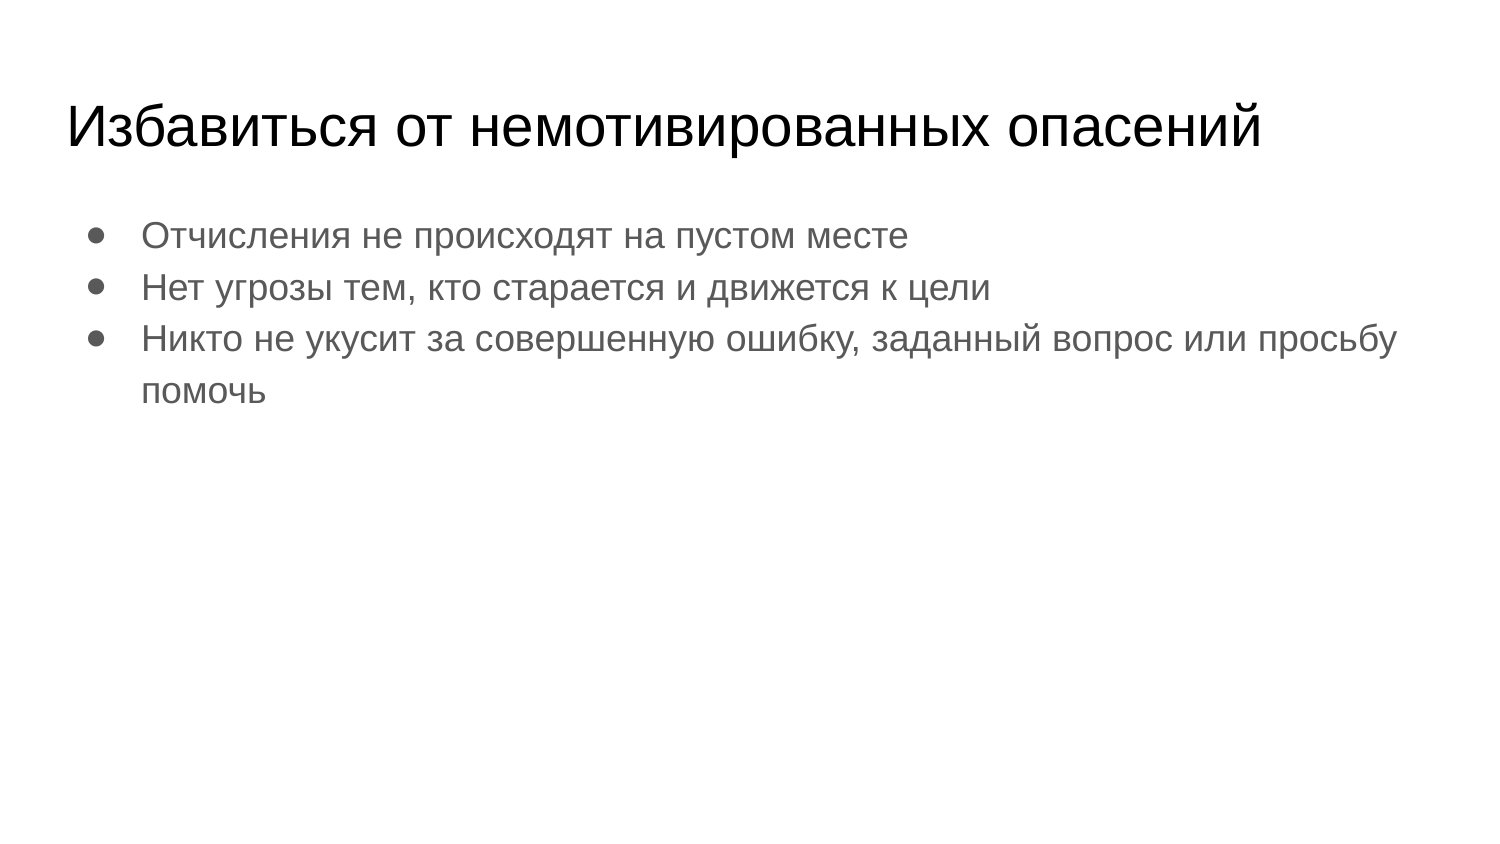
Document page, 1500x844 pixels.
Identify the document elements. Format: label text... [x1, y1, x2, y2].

title Избавиться от немотивированных опасений [51, 72, 1449, 167]
list Отчисления не происходят на пустом месте Нет угрозы тем, кто старается и движется к цели Никто не укусит за совершенную ошибку, заданный вопрос или просьбу помочь [51, 189, 1449, 750]
